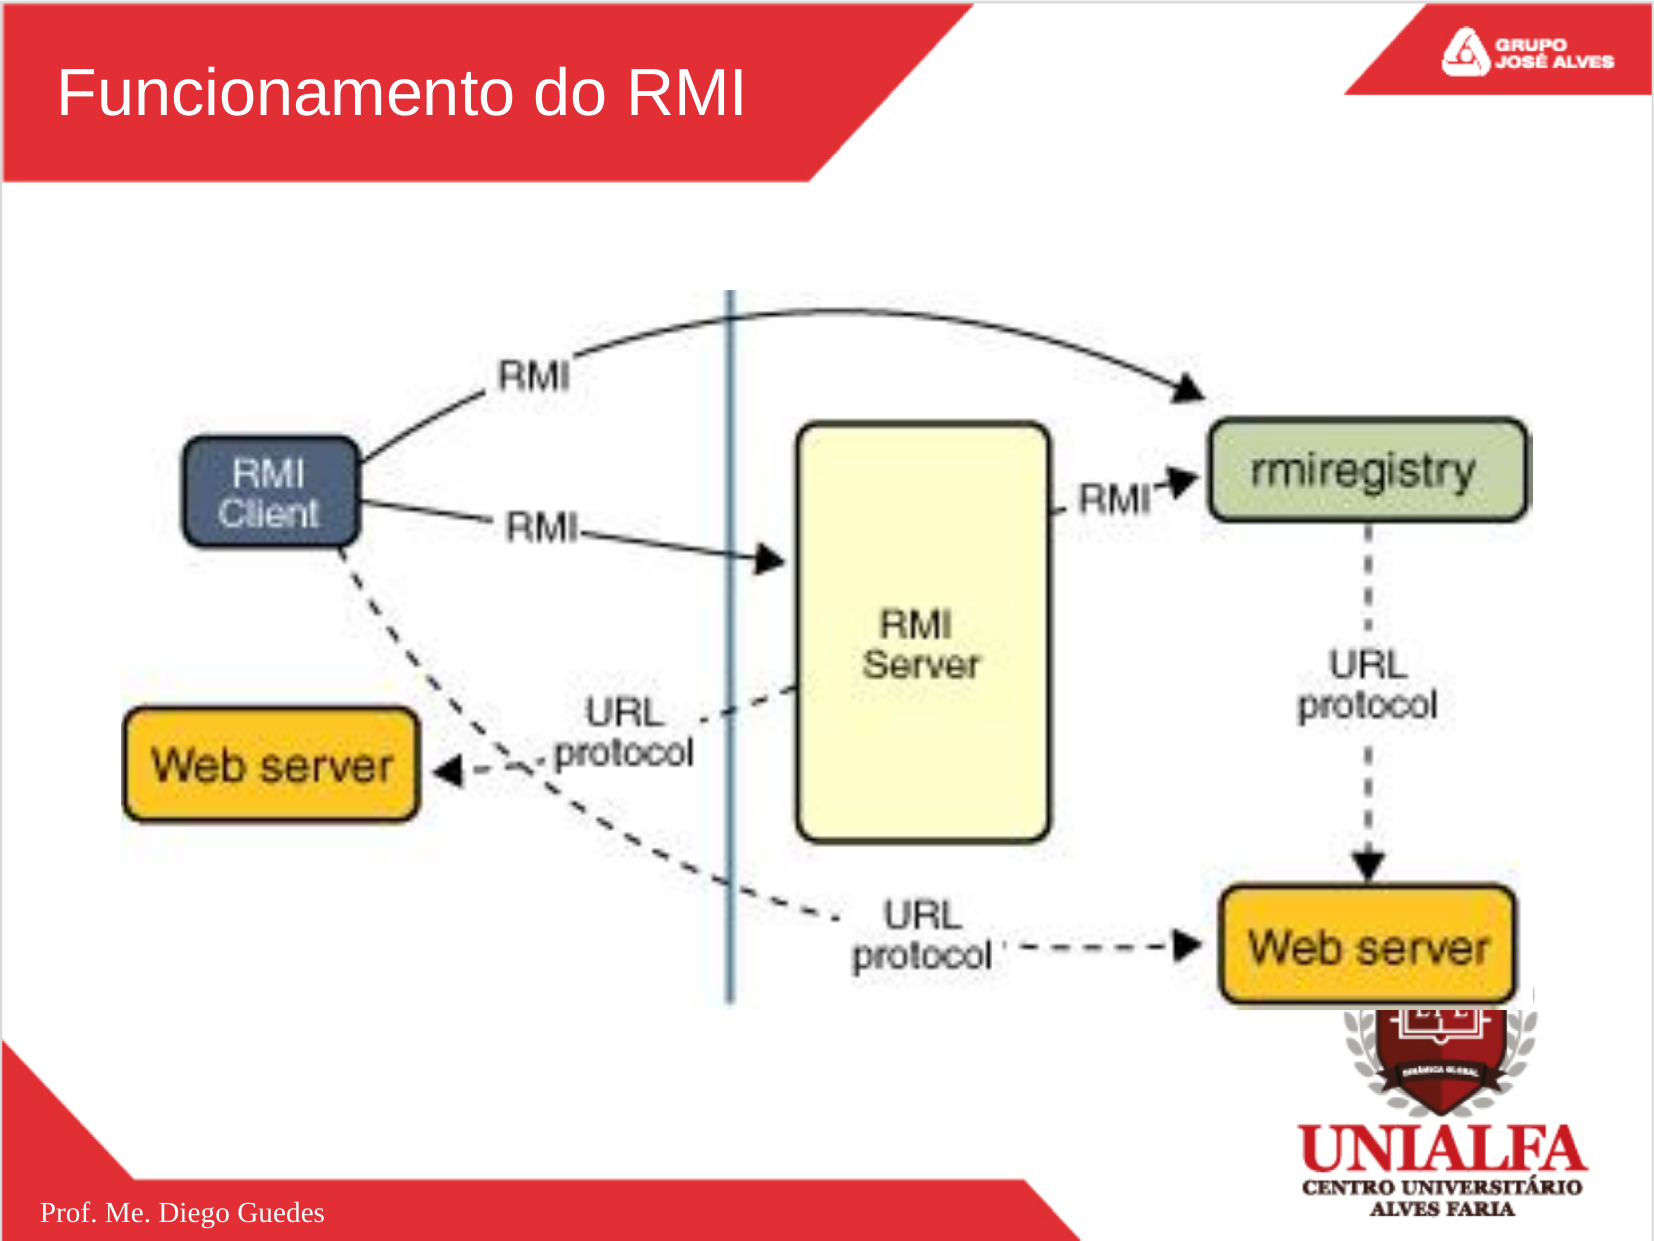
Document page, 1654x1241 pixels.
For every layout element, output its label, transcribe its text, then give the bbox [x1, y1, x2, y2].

title Funcionamento do RMI [6, 11, 799, 174]
picture [0, 0, 1654, 1241]
